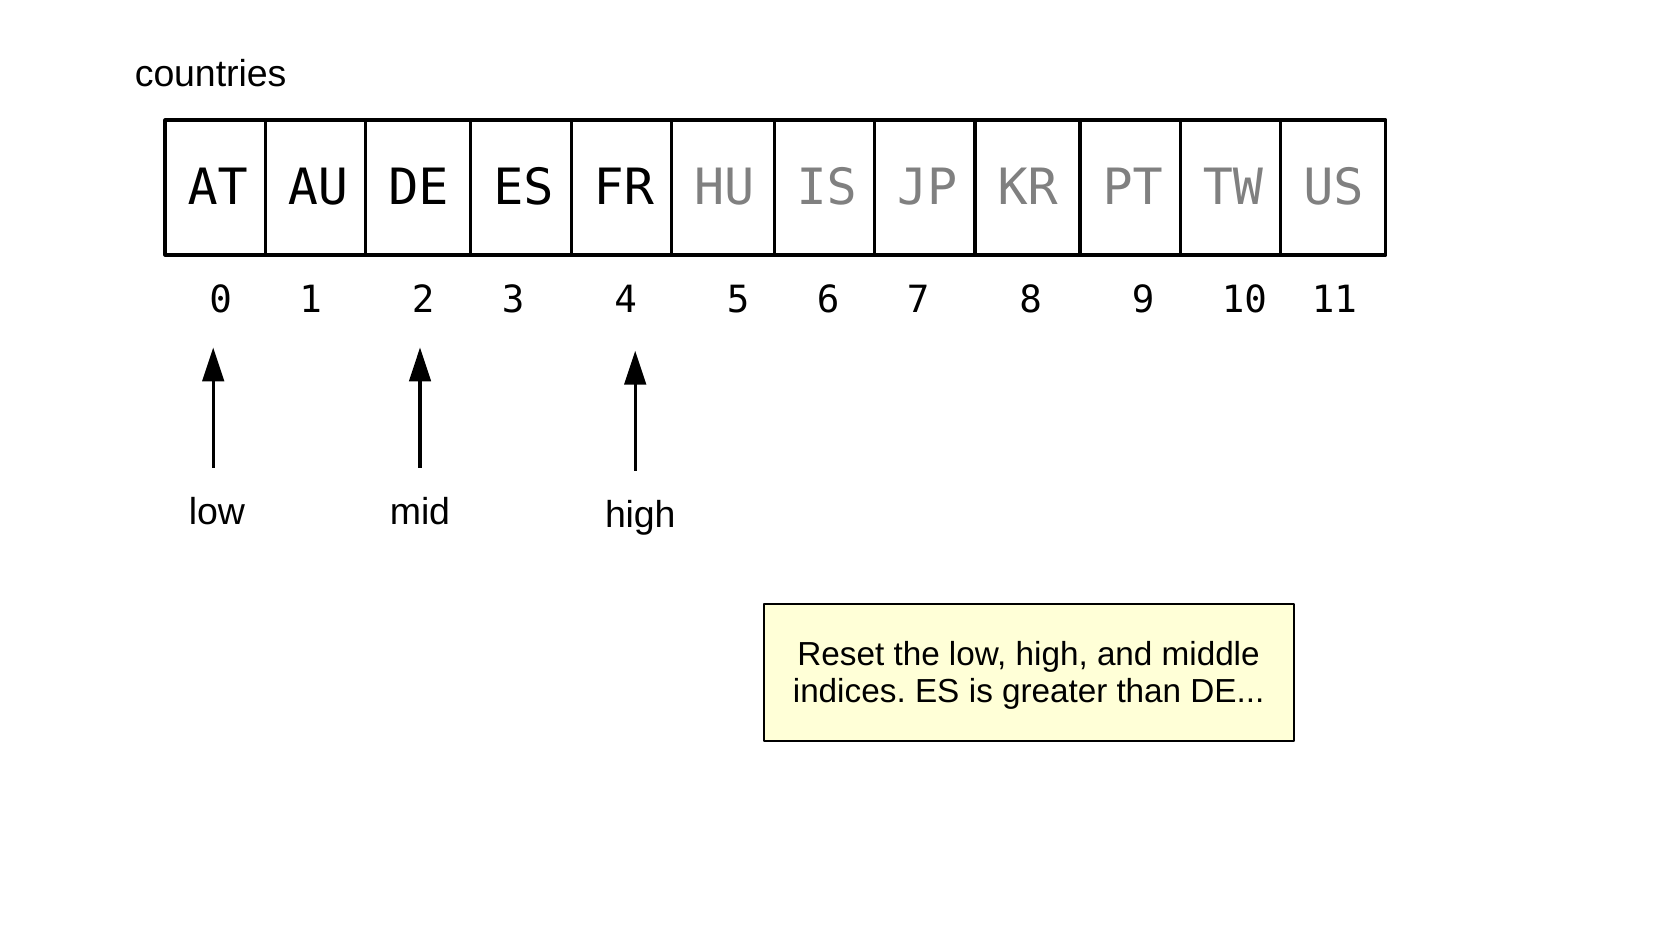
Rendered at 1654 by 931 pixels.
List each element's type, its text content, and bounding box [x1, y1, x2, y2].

text_box IS [774, 120, 874, 256]
text_box mid [375, 482, 466, 543]
text_box US [1280, 120, 1386, 256]
text_box low [174, 482, 265, 543]
text_box countries [120, 45, 376, 106]
text_box 0 1 2 3 4 5 6 7 8 9 10 11 [194, 270, 1372, 329]
text_box AU [265, 120, 365, 256]
text_box ES [470, 120, 571, 256]
text_box FR [571, 120, 671, 256]
text_box TW [1180, 120, 1280, 256]
text_box Reset the low, high, and middle indices. ES is greater than DE... [764, 604, 1294, 741]
text_box JP [874, 120, 975, 256]
text_box high [590, 485, 696, 543]
text_box HU [671, 120, 774, 256]
text_box PT [1080, 120, 1180, 256]
text_box DE [365, 120, 470, 256]
text_box AT [165, 120, 265, 256]
text_box KR [975, 120, 1080, 256]
